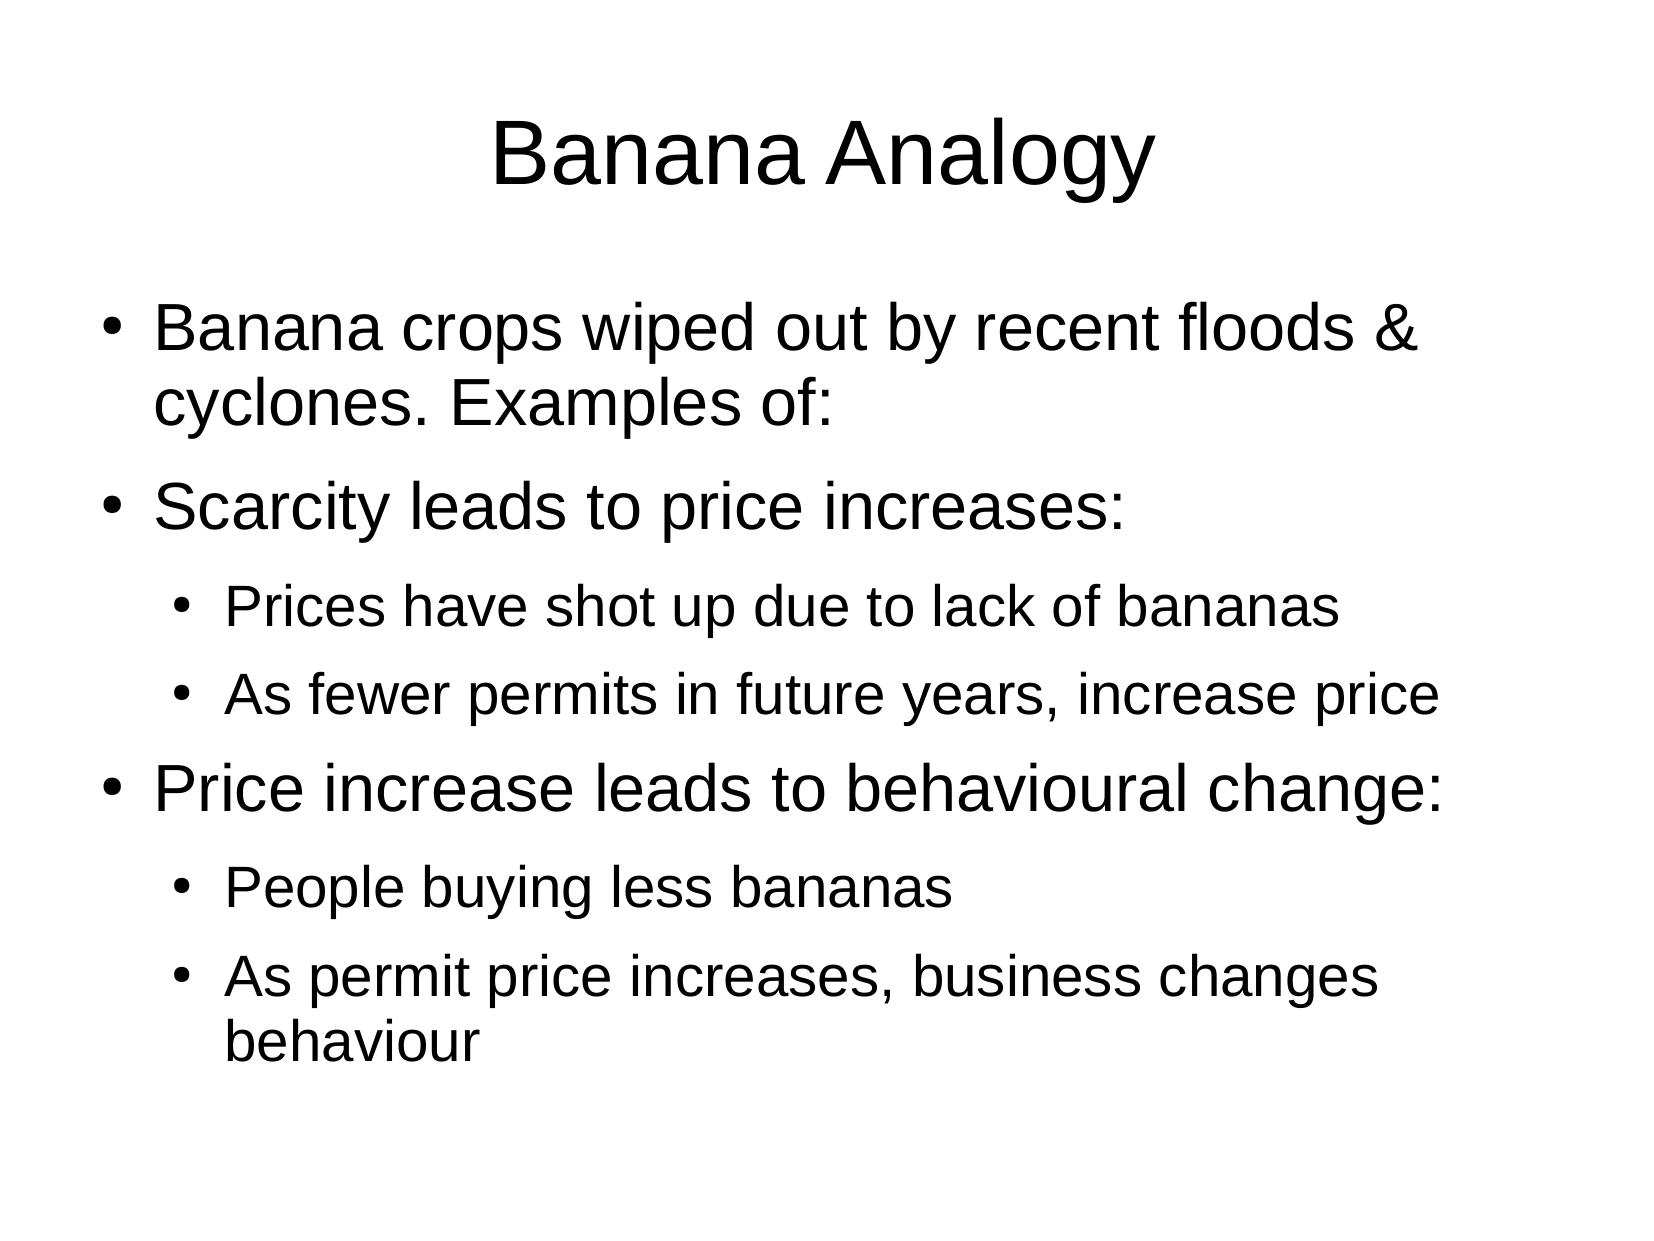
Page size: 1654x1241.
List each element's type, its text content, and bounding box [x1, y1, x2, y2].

list Banana crops wiped out by recent floods & cyclones. Examples of: Scarcity leads to price increases: Prices have shot up due to lack of bananas As fewer permits in future years, increase price Price increase leads to behavioural change: People buying less bananas As permit price increases, business changes behaviour [82, 290, 1571, 1109]
title Banana Analogy [82, 49, 1571, 257]
